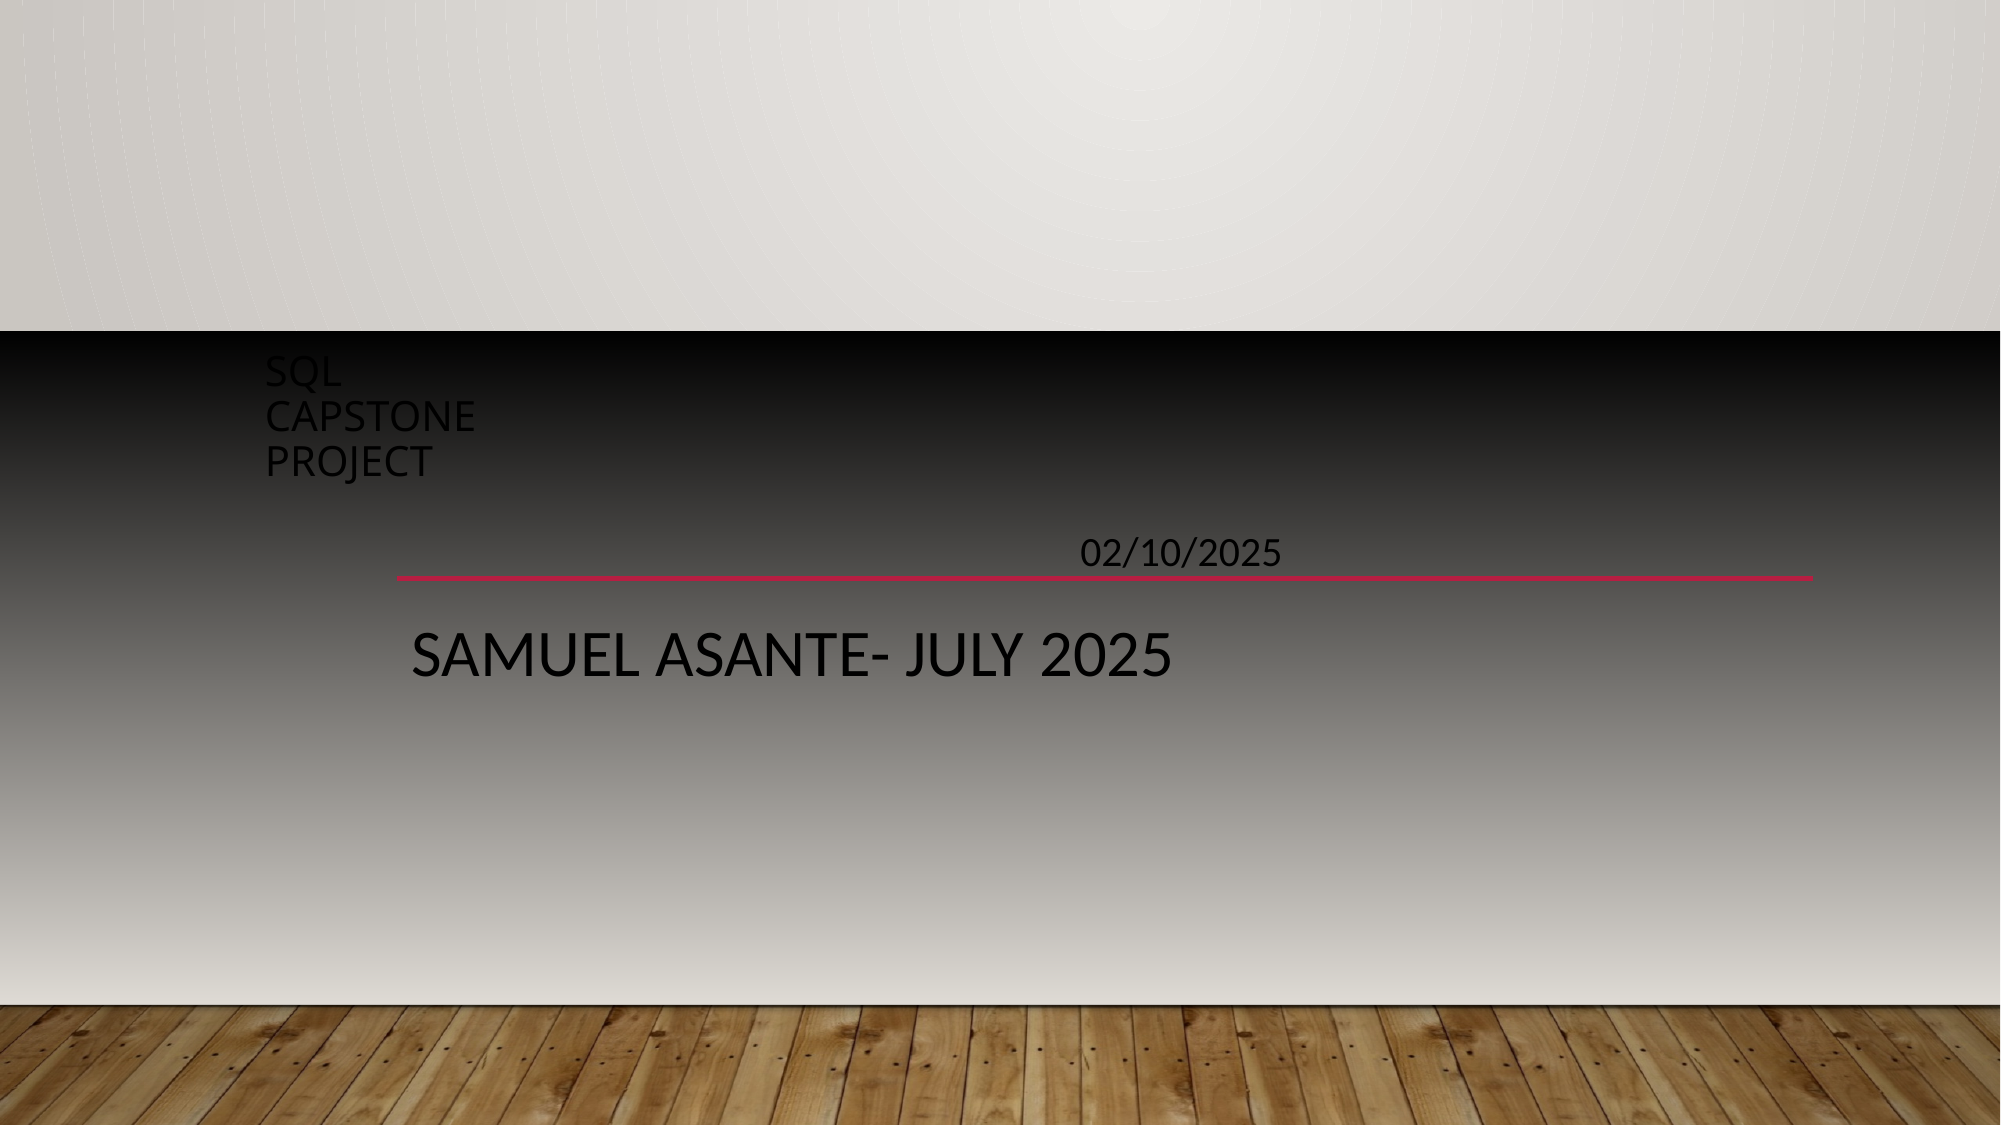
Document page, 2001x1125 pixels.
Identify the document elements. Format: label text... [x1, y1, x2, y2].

subtitle Samuel asante- July 2025 [396, 579, 1814, 740]
title SQL Capstone Project 02/10/2025 [249, 92, 1750, 576]
